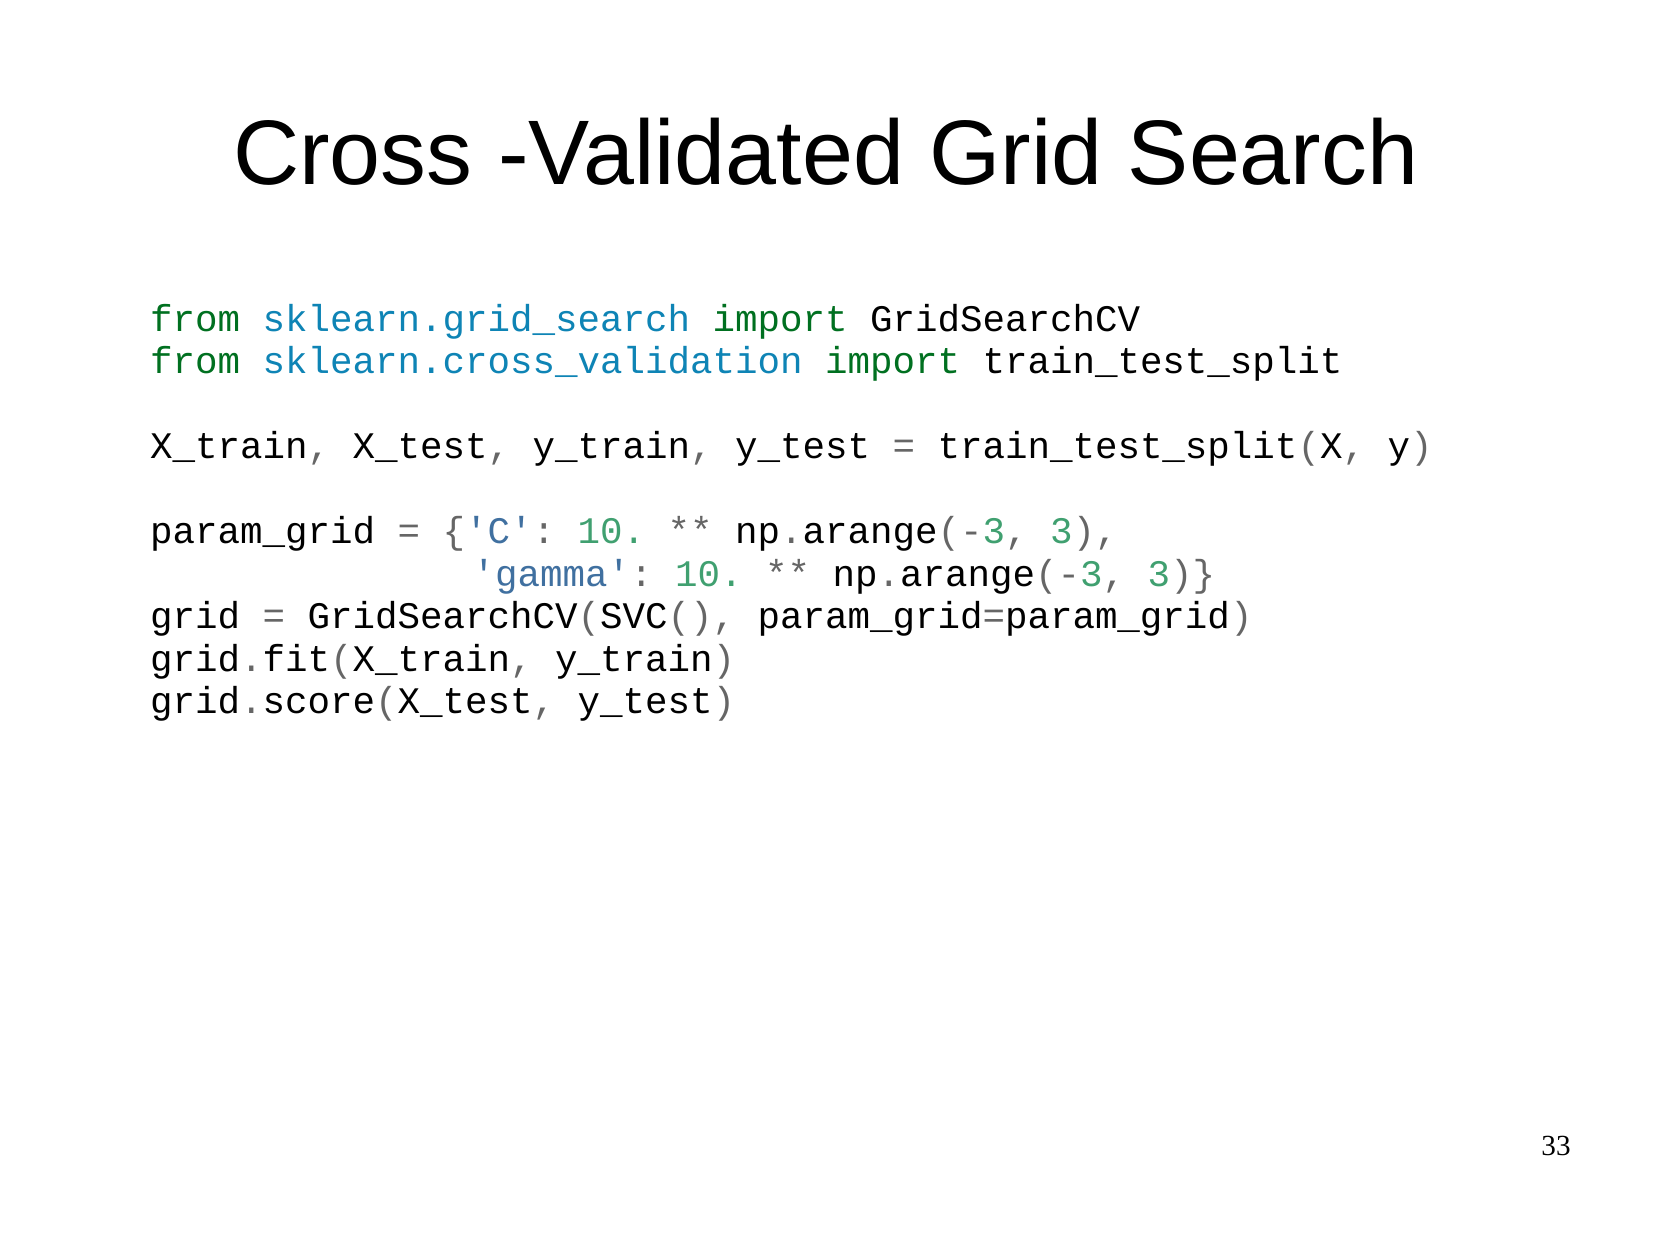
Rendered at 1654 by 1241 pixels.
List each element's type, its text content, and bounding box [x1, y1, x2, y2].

title Cross -Validated Grid Search [82, 49, 1571, 257]
text_box from sklearn.grid_search import GridSearchCV from sklearn.cross_validation import train_test_split X_train, X_test, y_train, y_test = train_test_split(X, y) param_grid = {'C': 10. ** np.arange(-3, 3), 'gamma': 10. ** np.arange(-3, 3)} grid = GridSearchCV(SVC(), param_grid=param_grid) grid.fit(X_train, y_train) grid.score(X_test, y_test) [150, 300, 1486, 771]
